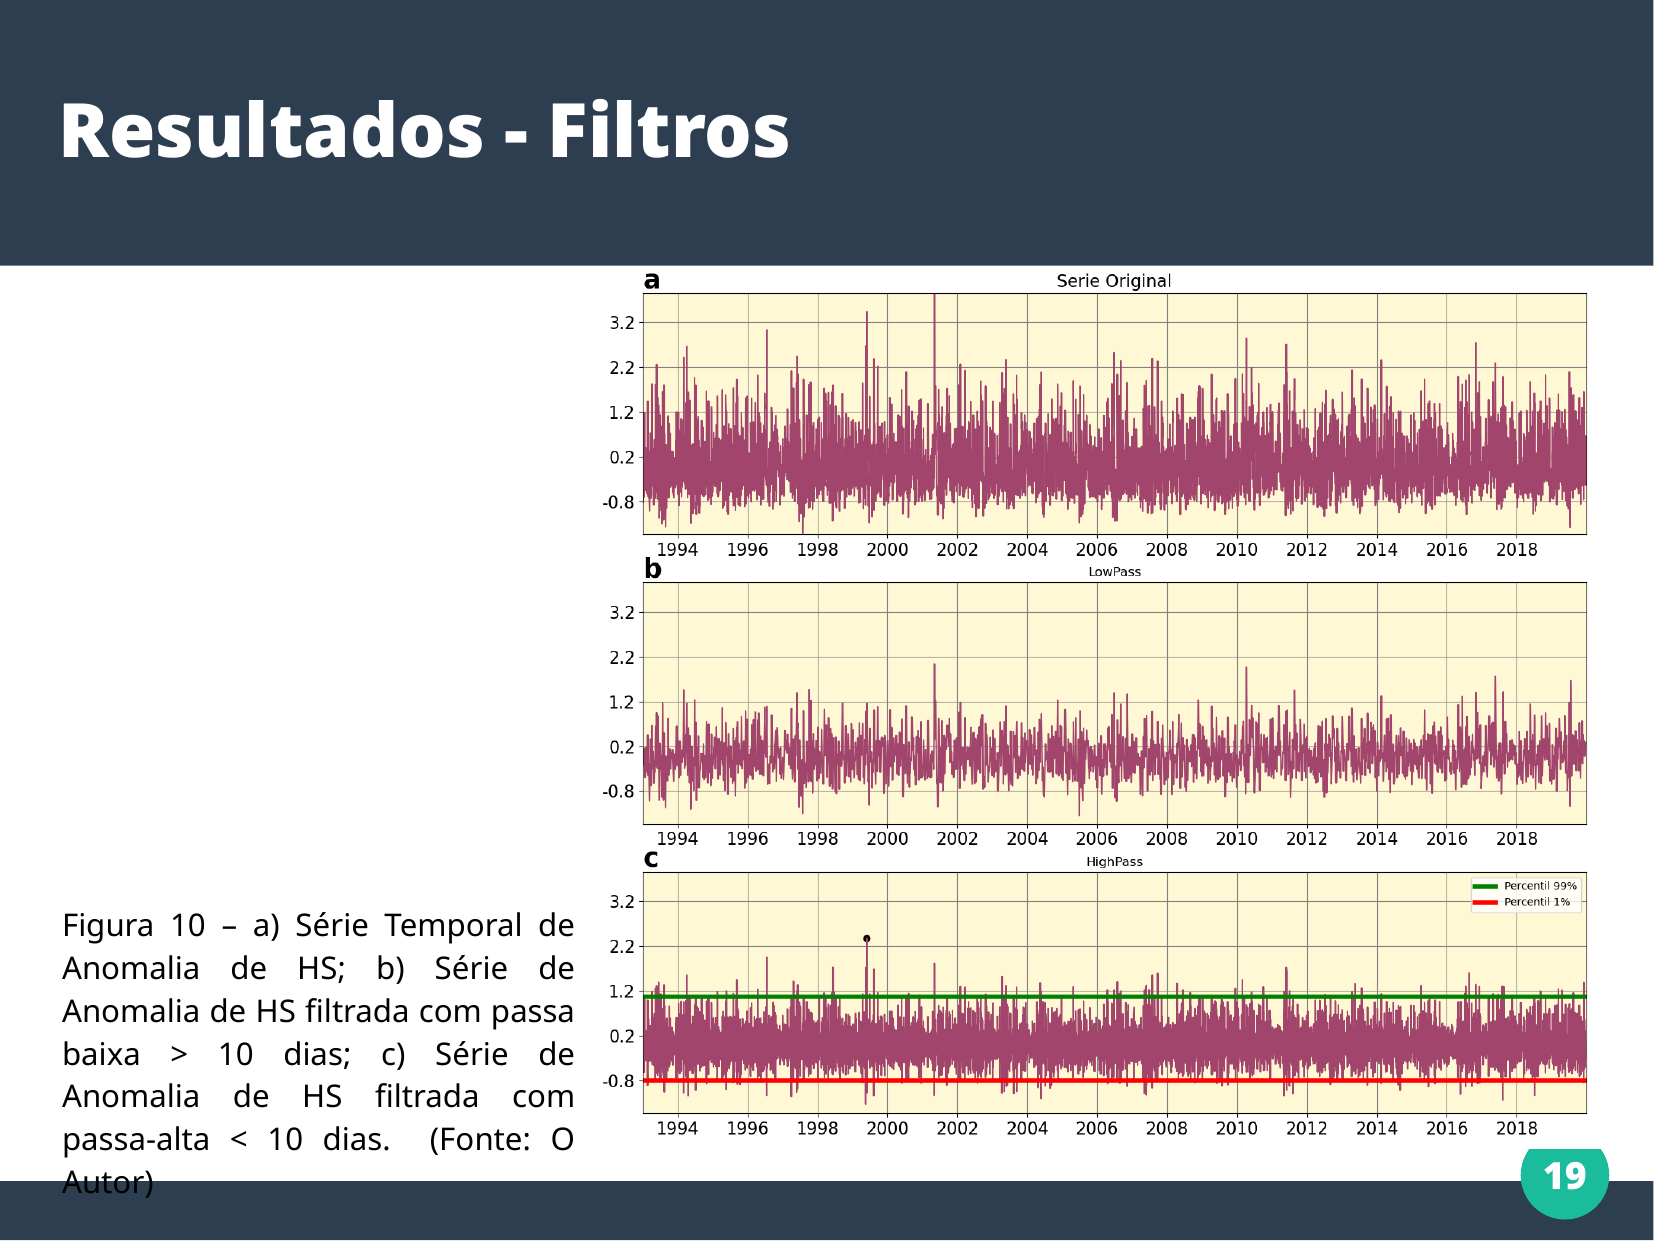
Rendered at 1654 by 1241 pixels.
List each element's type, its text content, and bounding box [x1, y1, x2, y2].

picture [602, 271, 1607, 1149]
title Resultados - Filtros [59, 49, 1595, 207]
list [11, 283, 602, 1111]
text_box Figura 10 – a) Série Temporal de Anomalia de HS; b) Série de Anomalia de HS filtrada com passa baixa > 10 dias; c) Série de Anomalia de HS filtrada com passa-alta < 10 dias. (Fonte: O Autor) [47, 896, 591, 1193]
